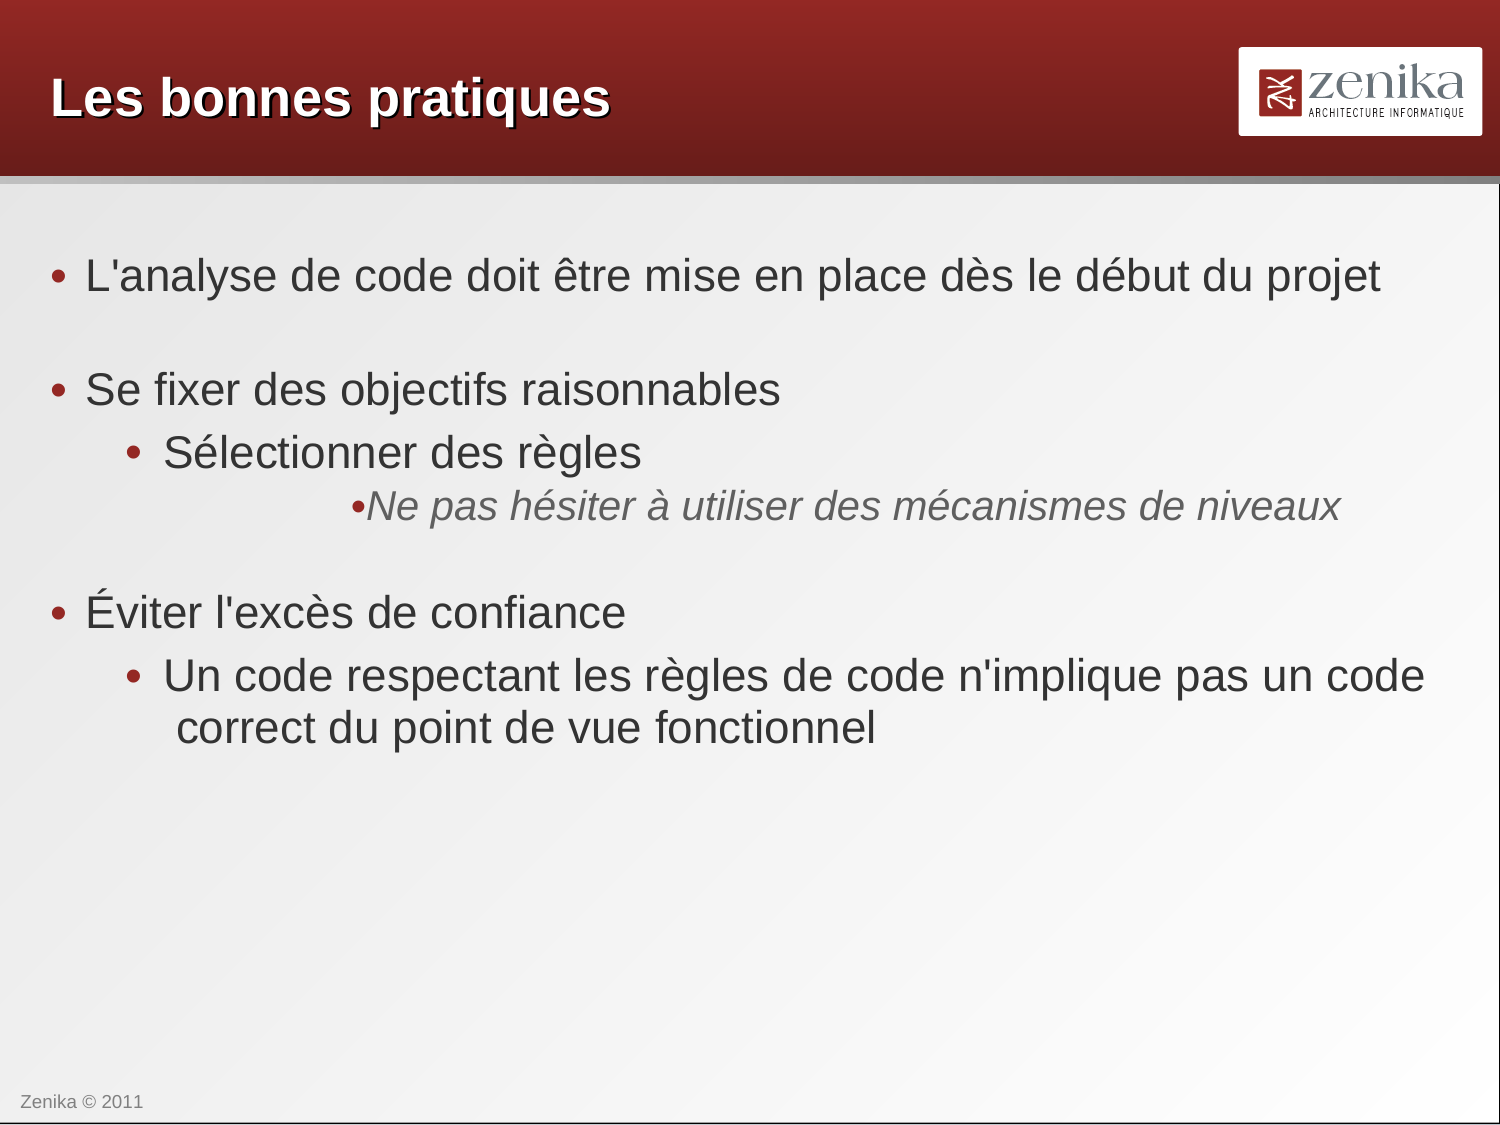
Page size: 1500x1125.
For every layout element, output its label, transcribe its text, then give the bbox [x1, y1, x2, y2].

title Les bonnes pratiques [50, 22, 1206, 172]
picture [1257, 58, 1464, 125]
list L'analyse de code doit être mise en place dès le début du projet Se fixer des objectifs raisonnables Sélectionner des règles Ne pas hésiter à utiliser des mécanismes de niveaux Éviter l'excès de confiance Un code respectant les règles de code n'implique pas un code correct du point de vue fonctionnel [50, 249, 1435, 1064]
